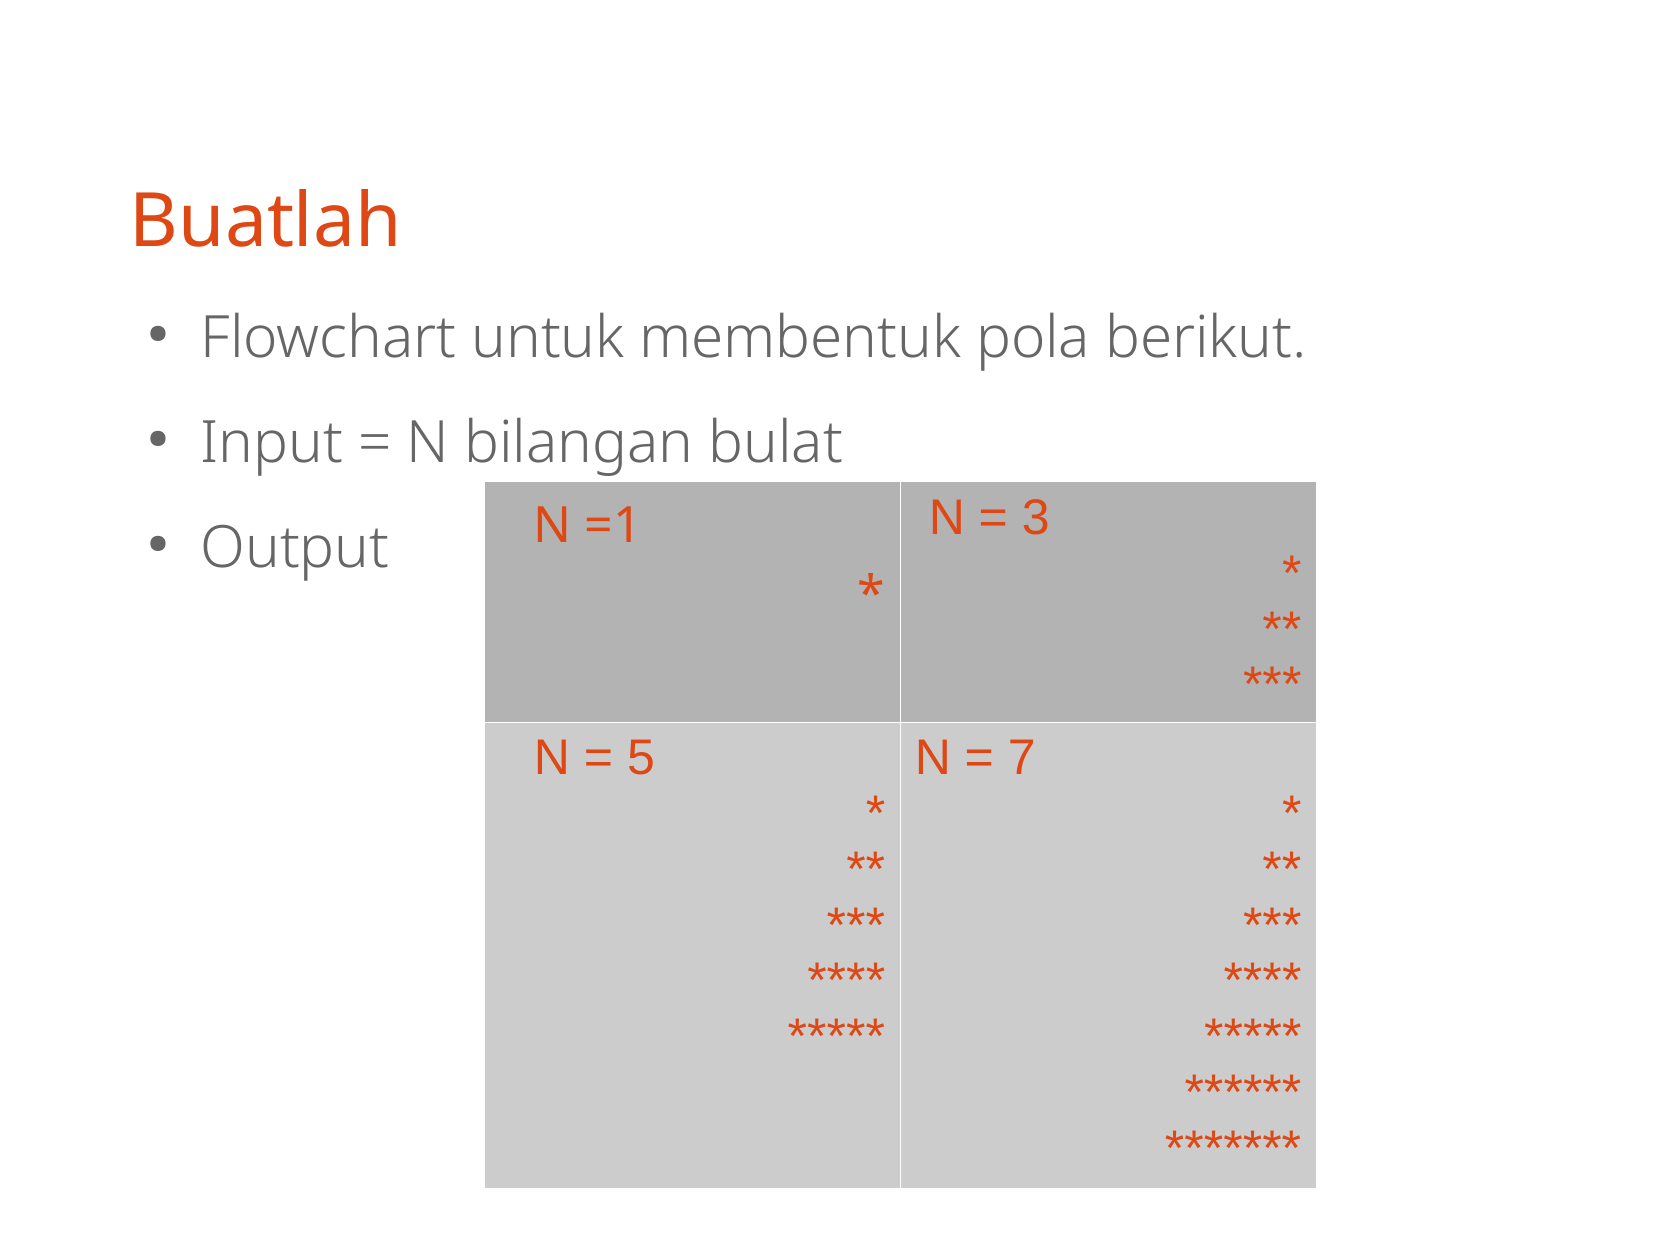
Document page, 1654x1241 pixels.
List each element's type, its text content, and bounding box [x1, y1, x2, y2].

title Buatlah [129, 153, 1518, 281]
table_header N = 3 * ** *** [901, 482, 1316, 722]
table_cell N = 7 * ** *** **** ***** ****** ******* [901, 723, 1316, 1188]
table_header N =1 * [485, 482, 900, 722]
list Flowchart untuk membentuk pola berikut. Input = N bilangan bulat Output [129, 295, 1518, 1010]
table_cell N = 5 * ** *** **** ***** [485, 723, 900, 1188]
